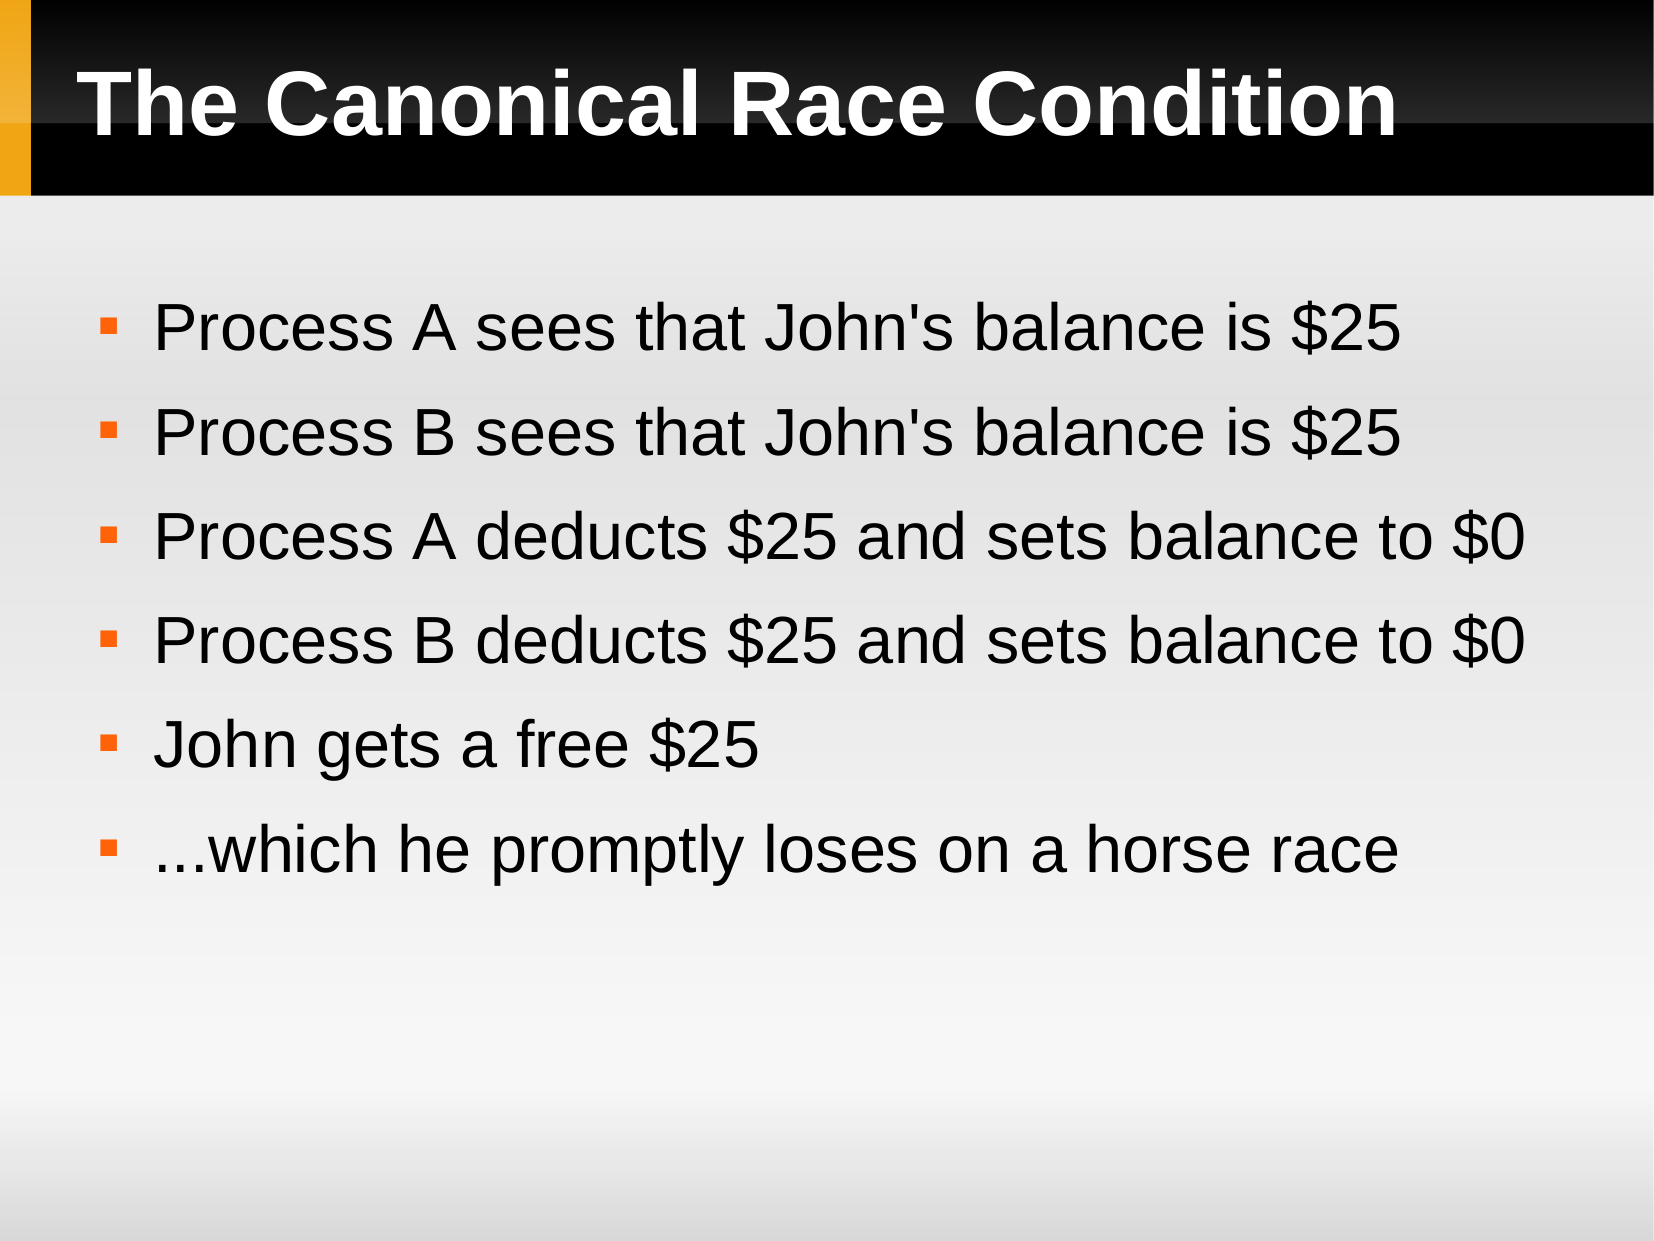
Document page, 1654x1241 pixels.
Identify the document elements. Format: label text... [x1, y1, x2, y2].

picture [0, 0, 1654, 1241]
list Process A sees that John's balance is $25 Process B sees that John's balance is $25 Process A deducts $25 and sets balance to $0 Process B deducts $25 and sets balance to $0 John gets a free $25 ...which he promptly loses on a horse race [82, 290, 1571, 1109]
title The Canonical Race Condition [76, 0, 1565, 208]
